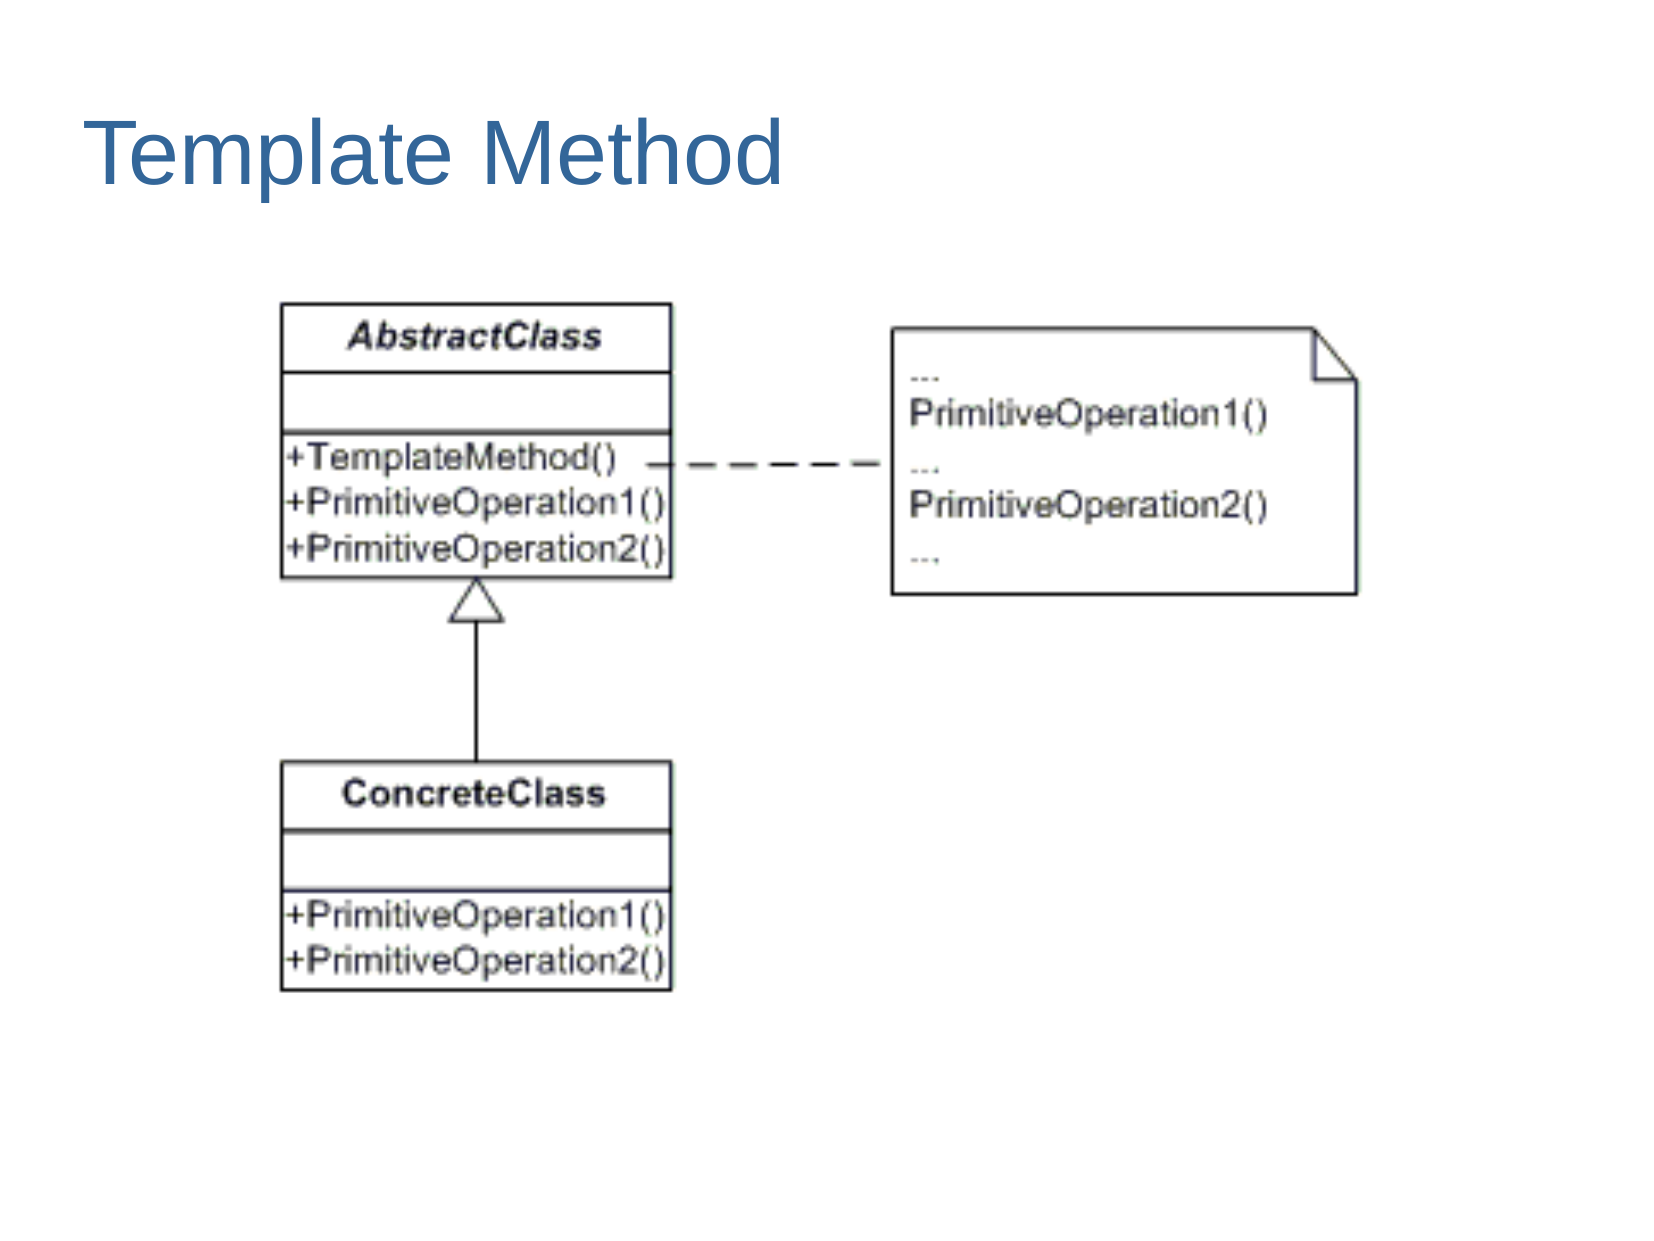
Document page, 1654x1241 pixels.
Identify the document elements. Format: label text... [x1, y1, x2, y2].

picture [271, 290, 1383, 1010]
title Template Method [82, 49, 1571, 257]
